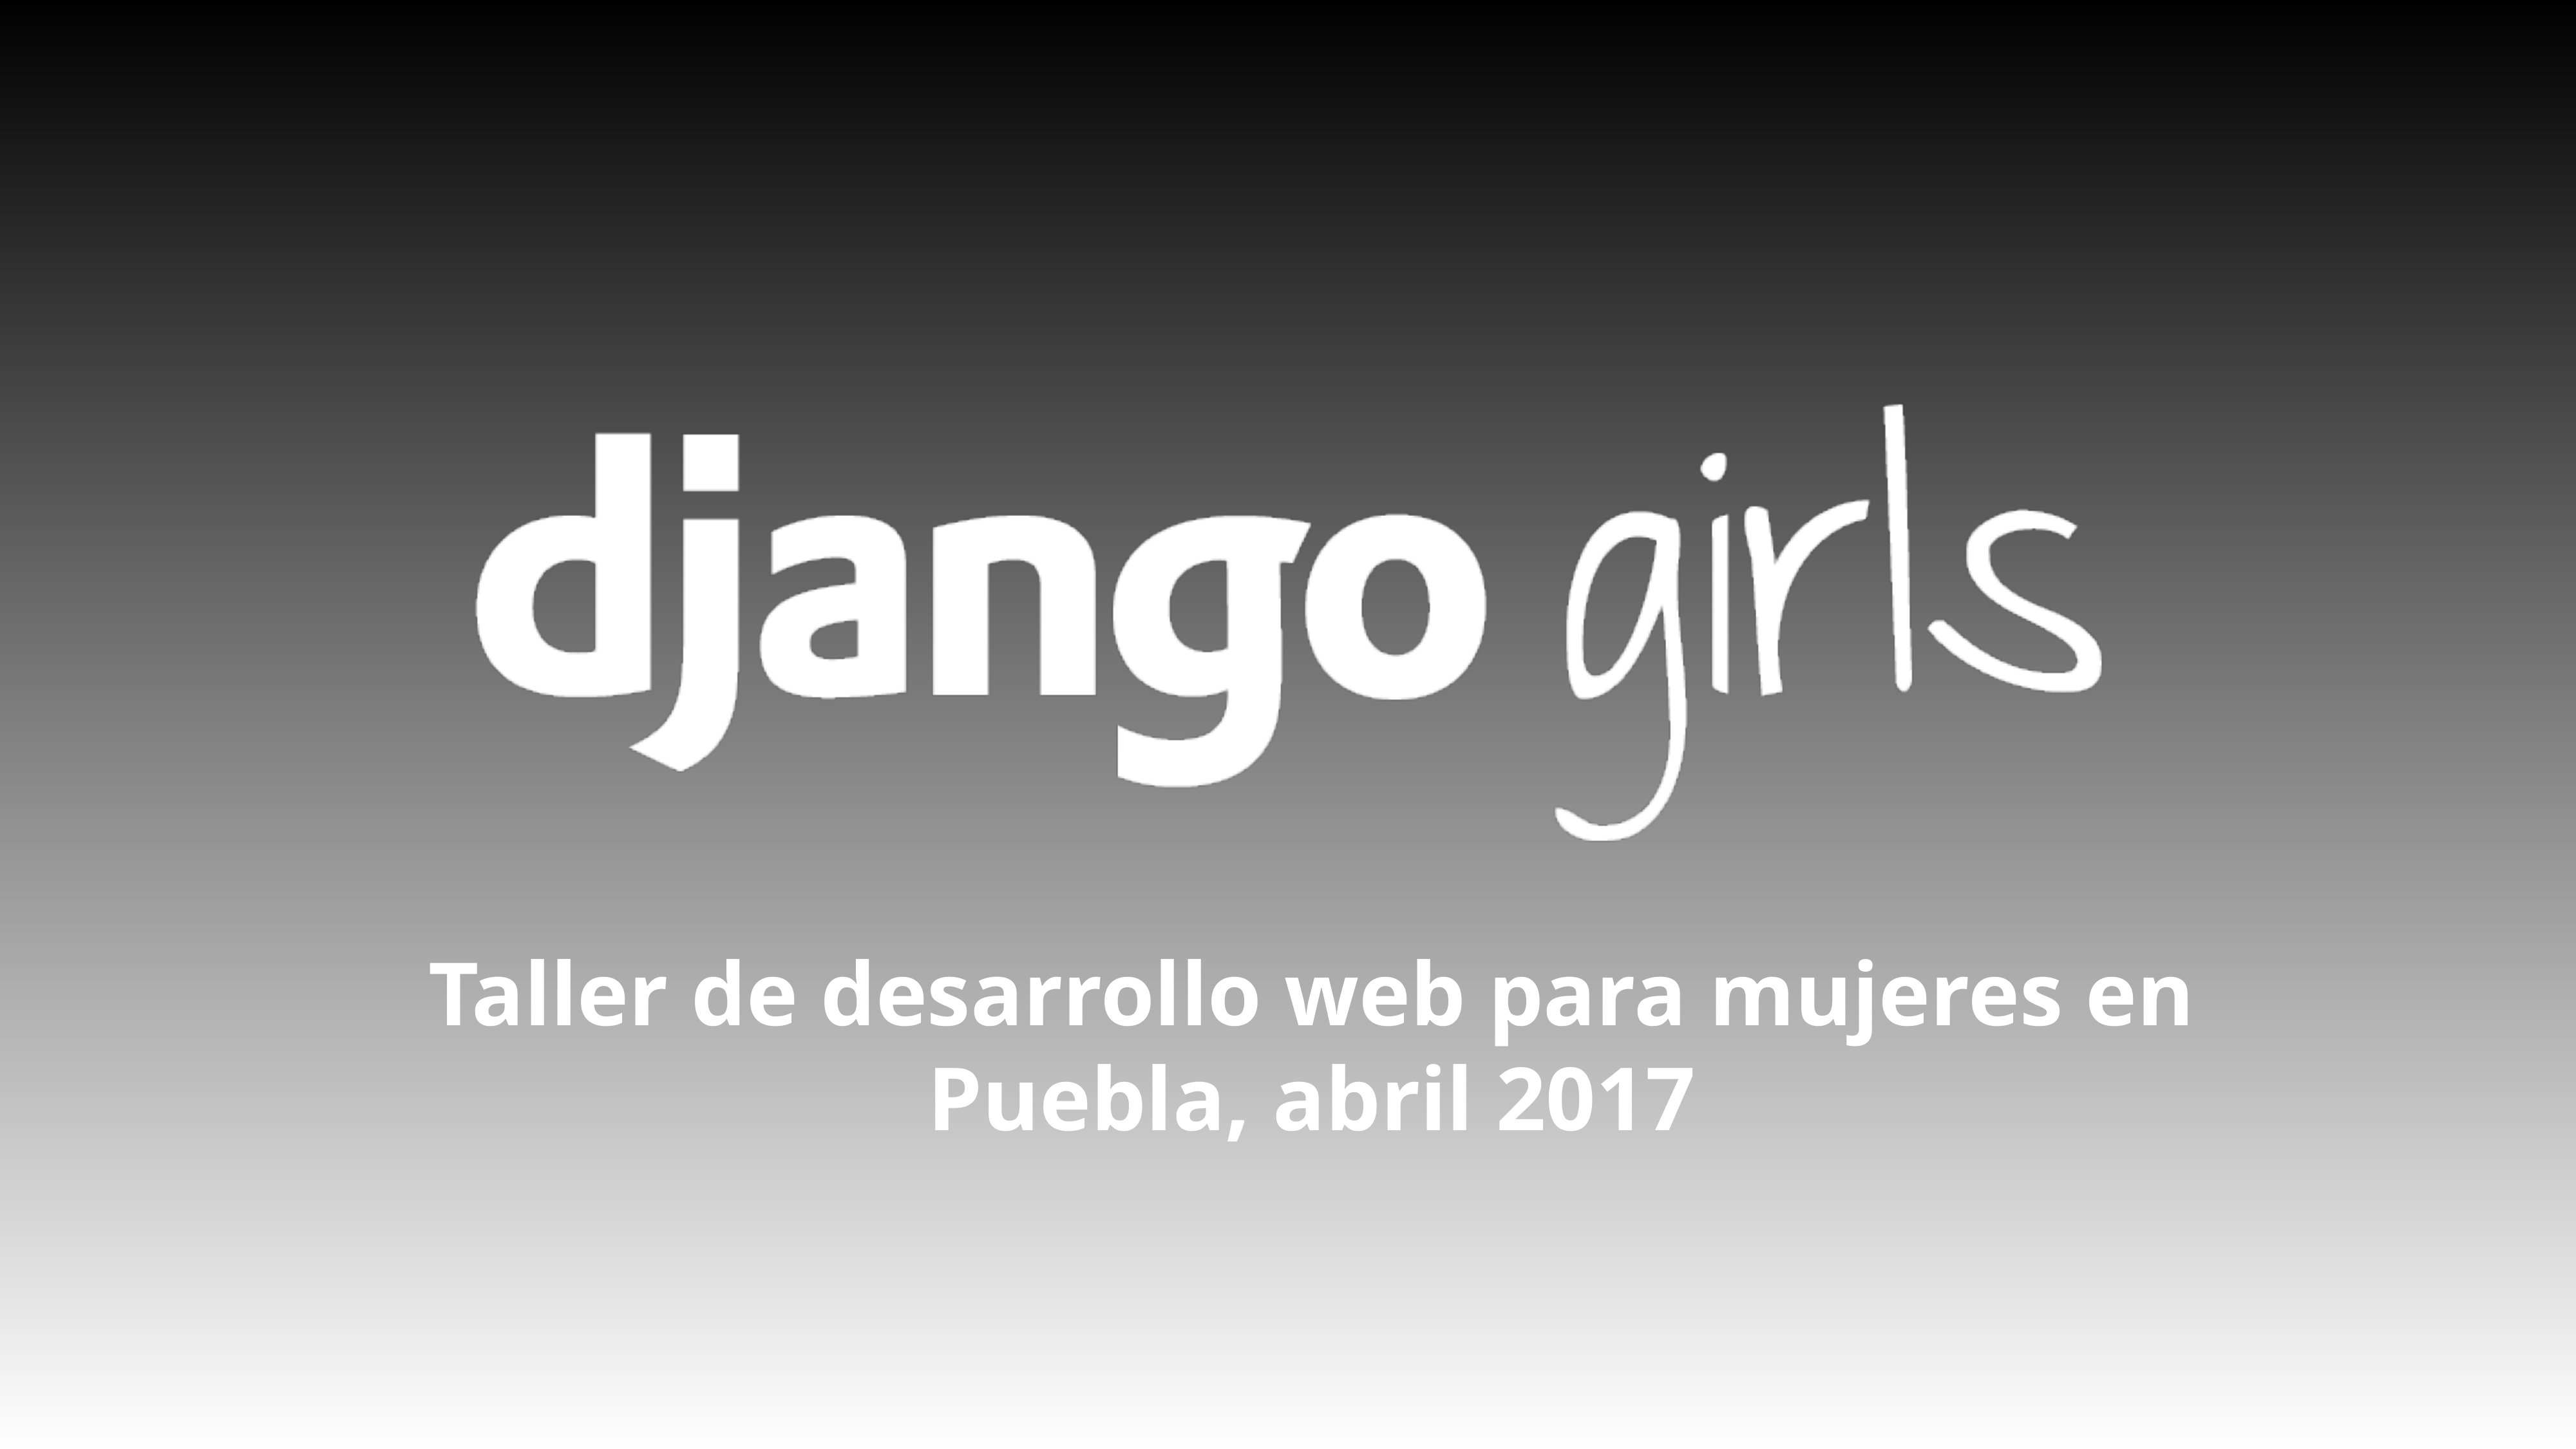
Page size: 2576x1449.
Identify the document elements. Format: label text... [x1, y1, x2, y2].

picture [346, 282, 2230, 921]
text_box Taller de desarrollo web para mujeres en Puebla, abril 2017 [356, 933, 2268, 1153]
